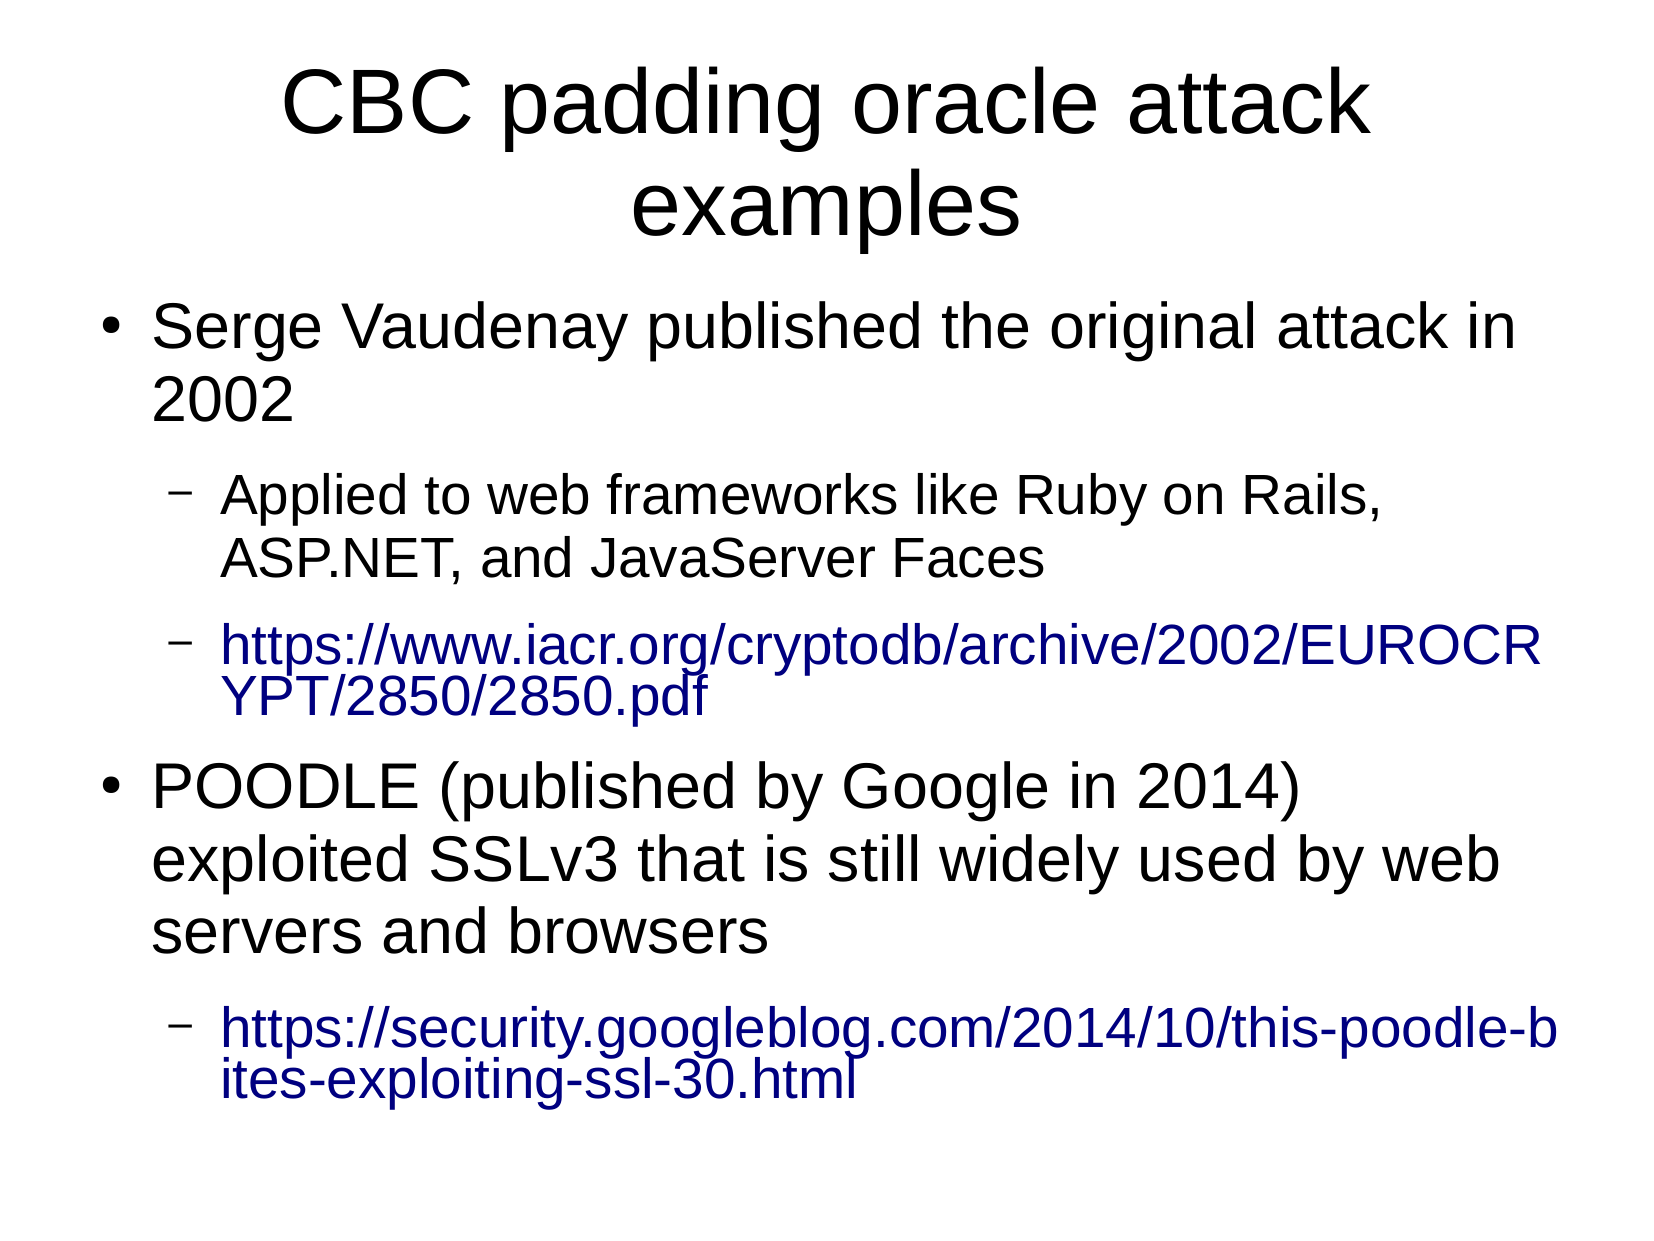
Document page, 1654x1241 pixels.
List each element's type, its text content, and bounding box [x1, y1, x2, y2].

title CBC padding oracle attack examples [82, 49, 1571, 257]
list Serge Vaudenay published the original attack in 2002 Applied to web frameworks like Ruby on Rails, ASP.NET, and JavaServer Faces https://www.iacr.org/cryptodb/archive/2002/EUROCRYPT/2850/2850.pdf POODLE (published by Google in 2014) exploited SSLv3 that is still widely used by web servers and browsers https://security.googleblog.com/2014/10/this-poodle-bites-exploiting-ssl-30.html [82, 290, 1571, 1010]
